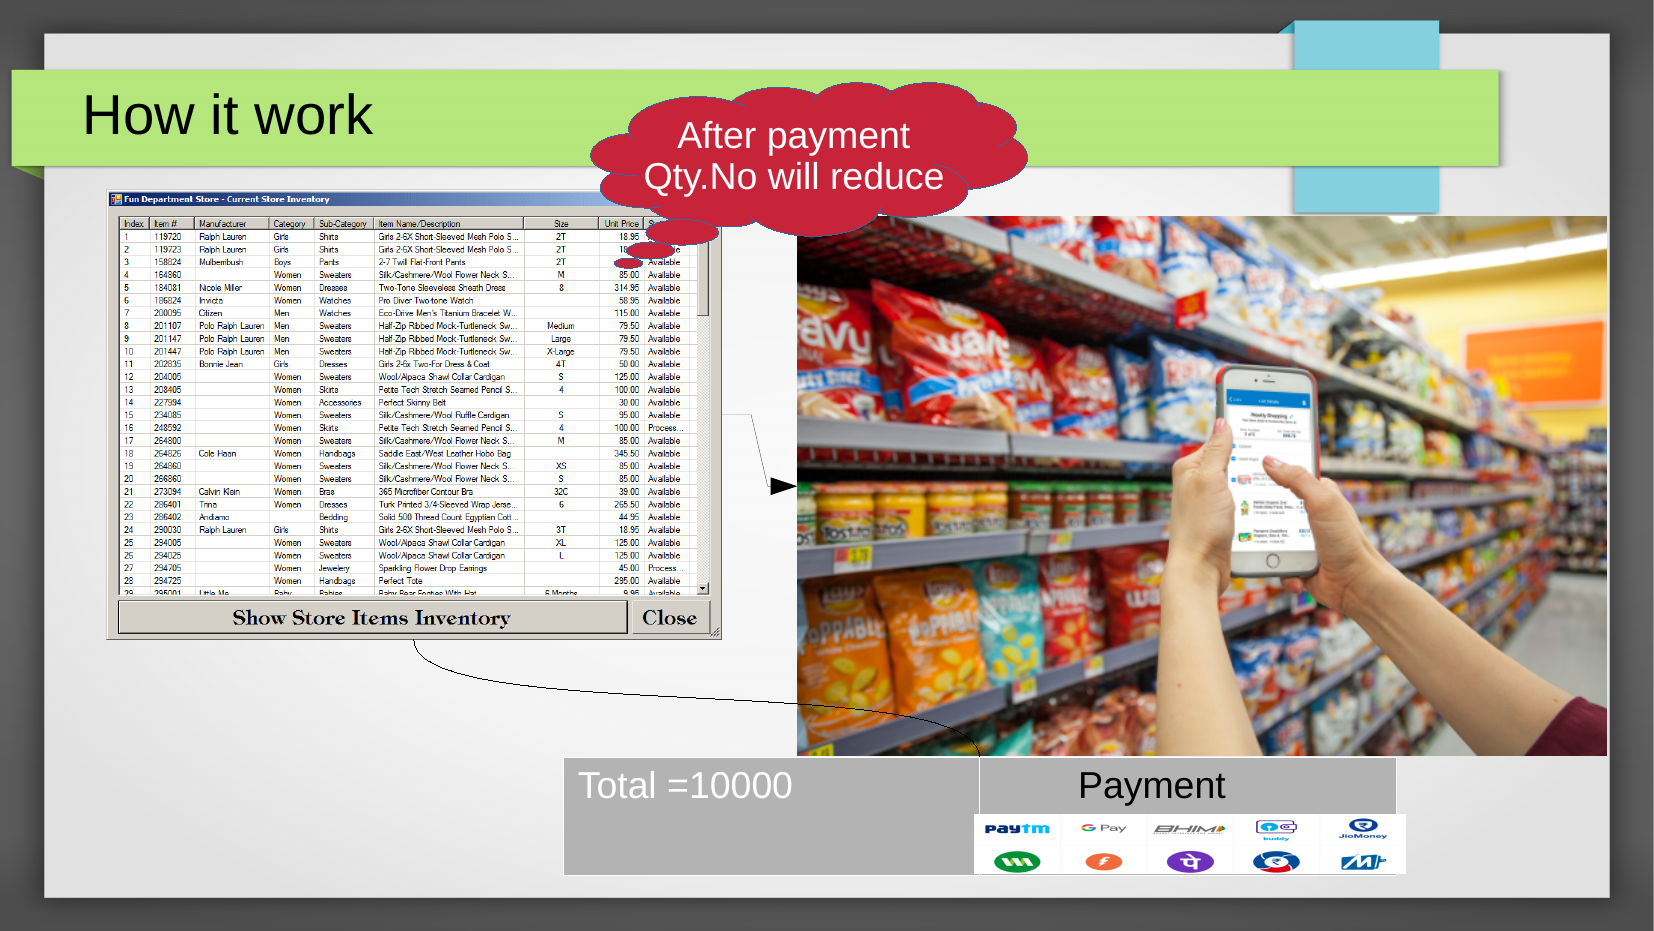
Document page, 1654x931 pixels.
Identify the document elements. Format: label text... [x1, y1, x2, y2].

text_box After payment Qty.No will reduce [590, 82, 1028, 269]
title How it work [82, 70, 1264, 160]
table_header Total =10000 [564, 758, 979, 875]
table_header Payment [980, 758, 1396, 814]
picture [0, 0, 1654, 931]
